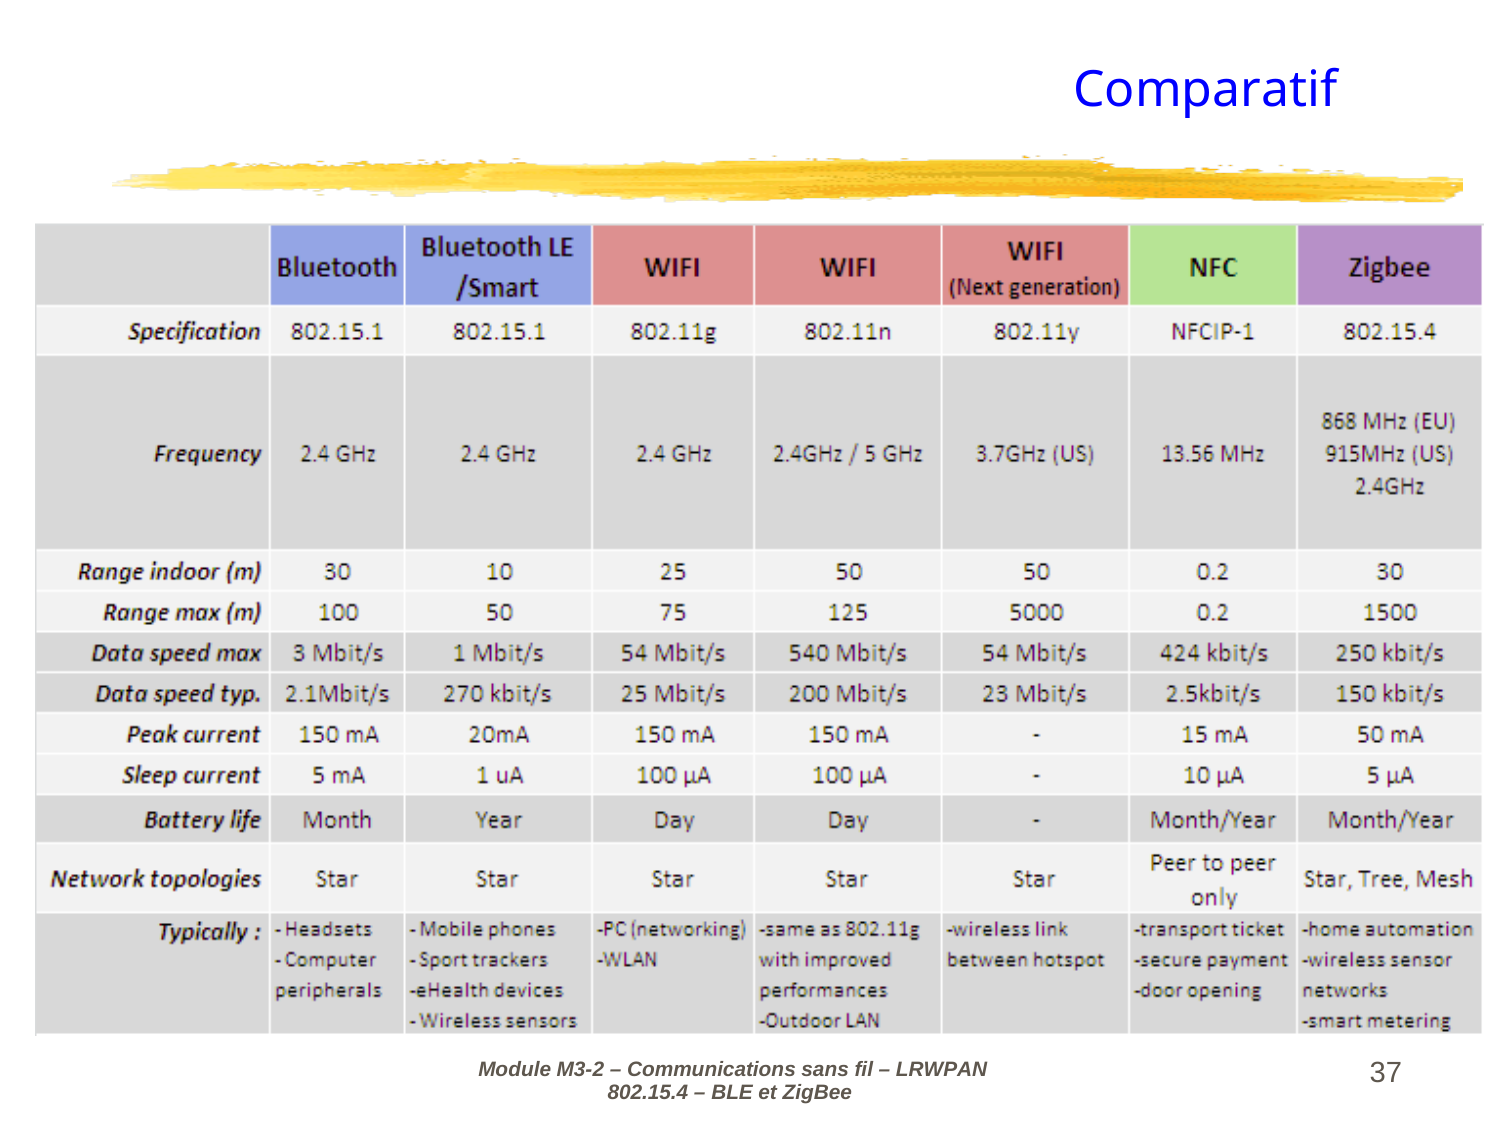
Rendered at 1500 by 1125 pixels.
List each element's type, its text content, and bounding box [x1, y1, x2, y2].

picture [112, 149, 1463, 213]
title Comparatif [62, 37, 1338, 138]
picture [35, 222, 1484, 1036]
